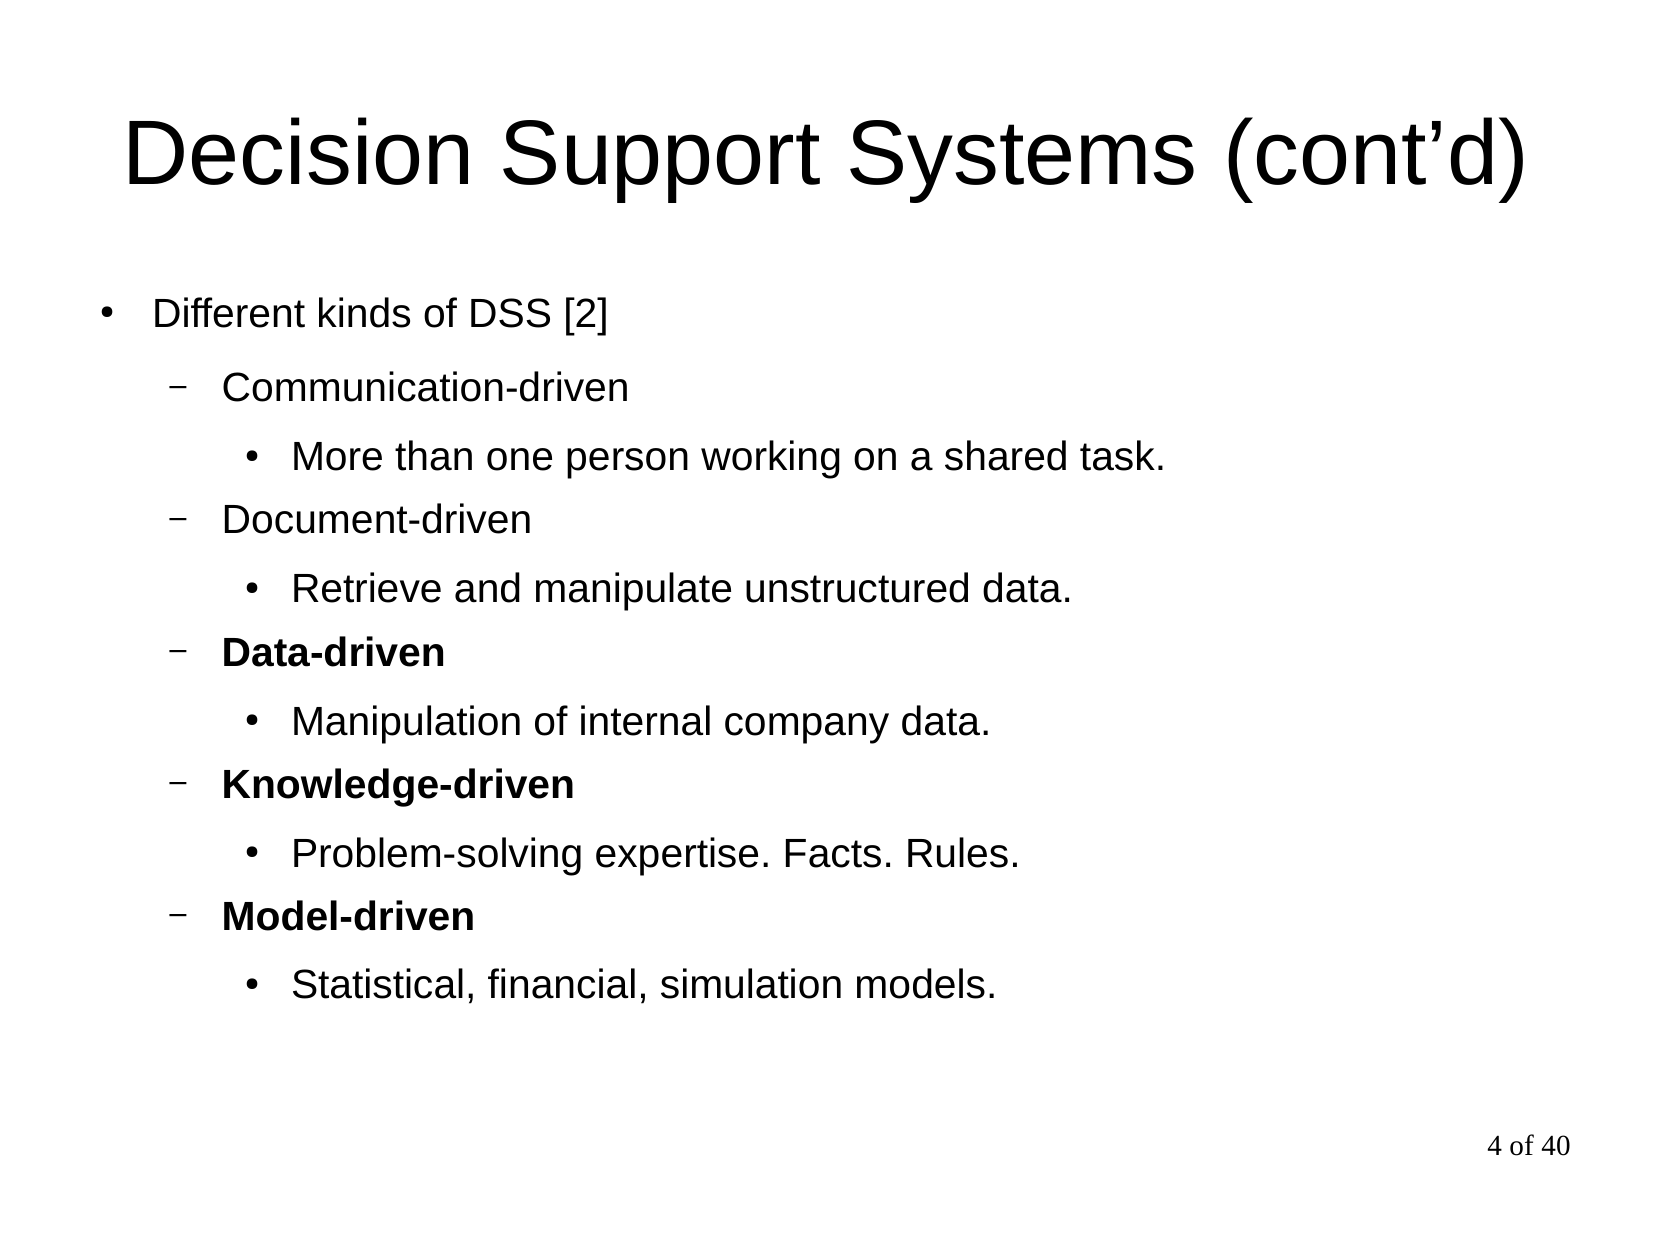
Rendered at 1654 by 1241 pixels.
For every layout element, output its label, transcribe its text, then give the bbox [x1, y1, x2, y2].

title Decision Support Systems (cont’d) [82, 49, 1571, 257]
list Different kinds of DSS [2] Communication-driven More than one person working on a shared task. Document-driven Retrieve and manipulate unstructured data. Data-driven Manipulation of internal company data. Knowledge-driven Problem-solving expertise. Facts. Rules. Model-driven Statistical, financial, simulation models. [82, 290, 1571, 1010]
